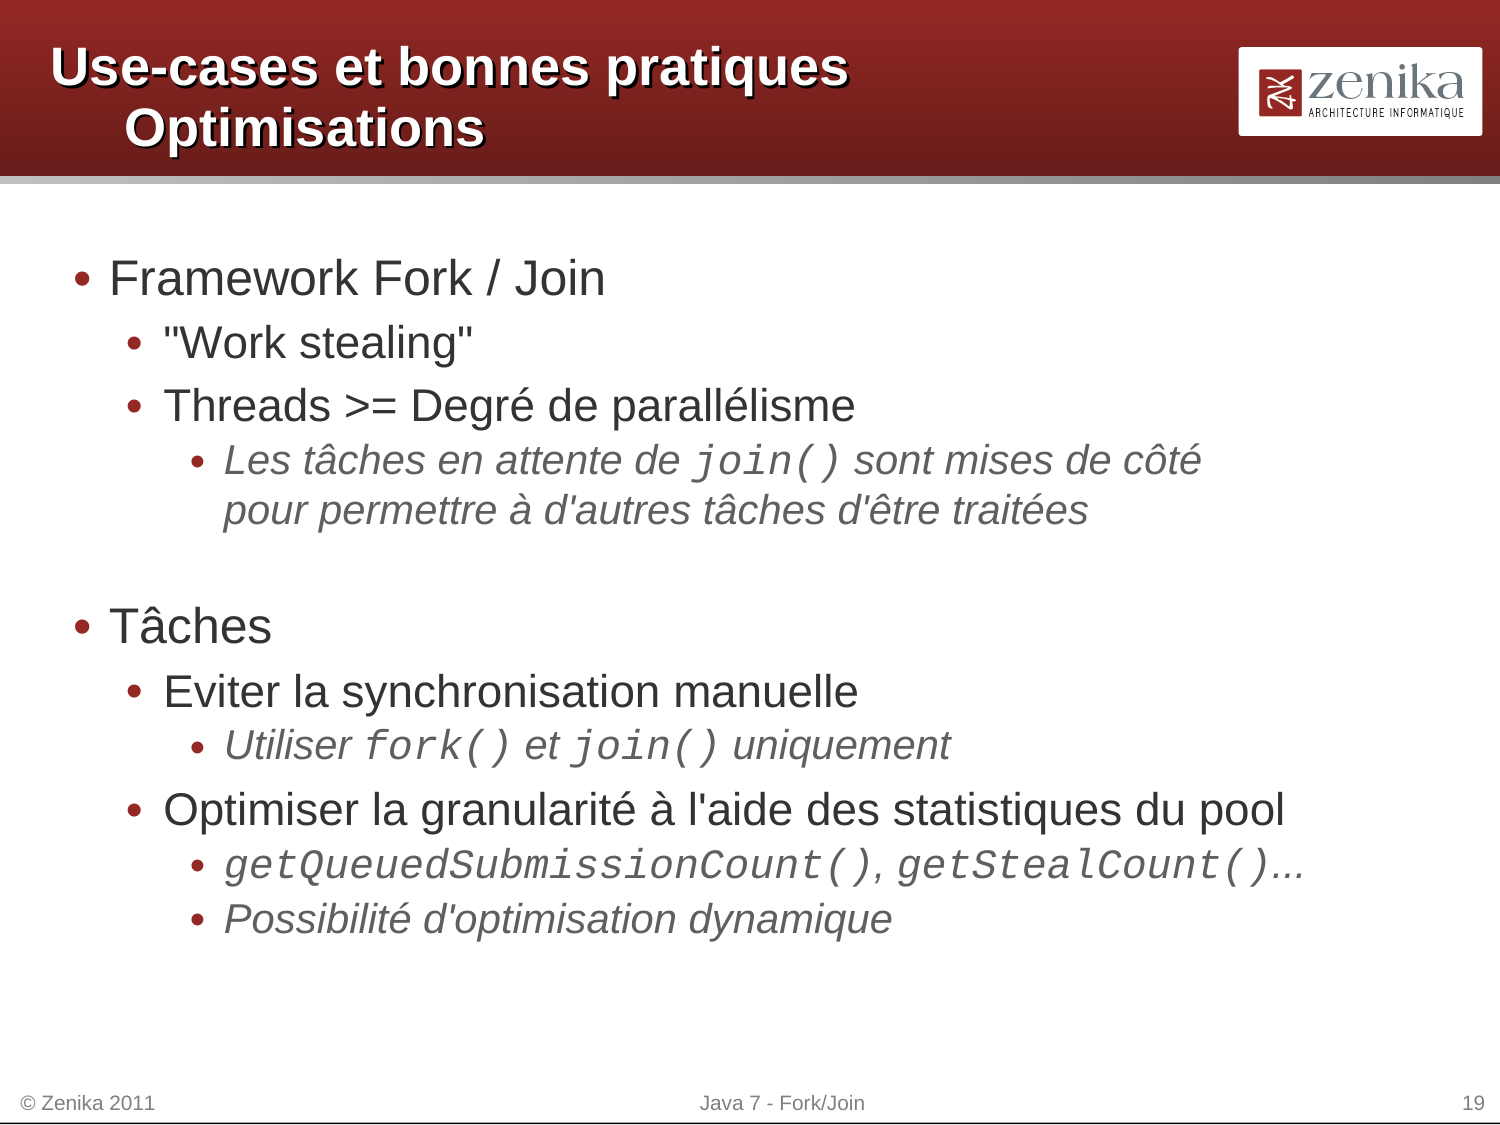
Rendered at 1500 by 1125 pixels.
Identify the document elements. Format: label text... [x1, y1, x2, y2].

list Framework Fork / Join "Work stealing" Threads >= Degré de parallélisme Les tâches en attente de join() sont mises de côté pour permettre à d'autres tâches d'être traitées Tâches Eviter la synchronisation manuelle Utiliser fork() et join() uniquement Optimiser la granularité à l'aide des statistiques du pool getQueuedSubmissionCount(), getStealCount()... Possibilité d'optimisation dynamique [50, 249, 1435, 1079]
picture [1257, 58, 1464, 125]
title Use-cases et bonnes pratiques Optimisations [50, 15, 1206, 180]
